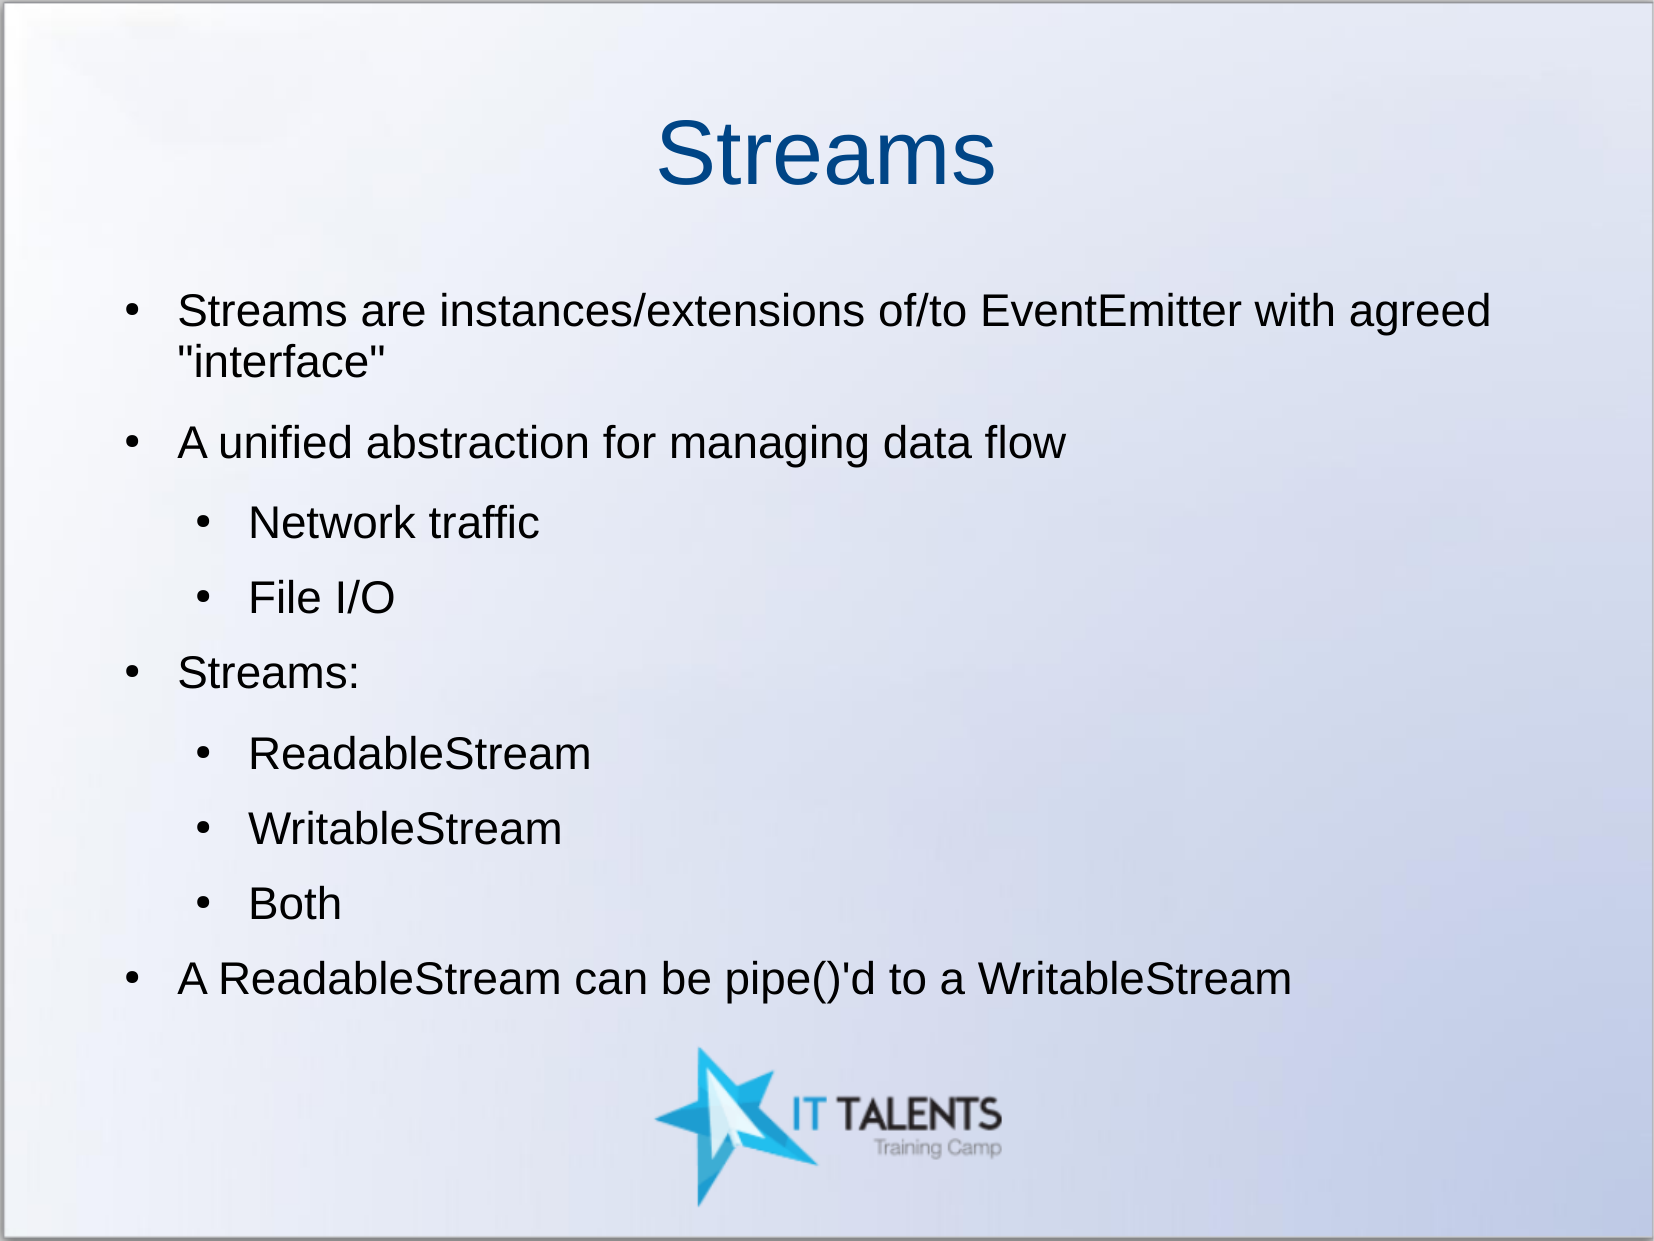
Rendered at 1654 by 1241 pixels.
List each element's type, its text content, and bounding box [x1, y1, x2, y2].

title Streams [82, 49, 1571, 257]
picture [0, 0, 1654, 1241]
list Streams are instances/extensions of/to EventEmitter with agreed "interface" A unified abstraction for managing data flow Network traffic File I/O Streams: ReadableStream WritableStream Both A ReadableStream can be pipe()'d to a WritableStream [106, 284, 1595, 1004]
